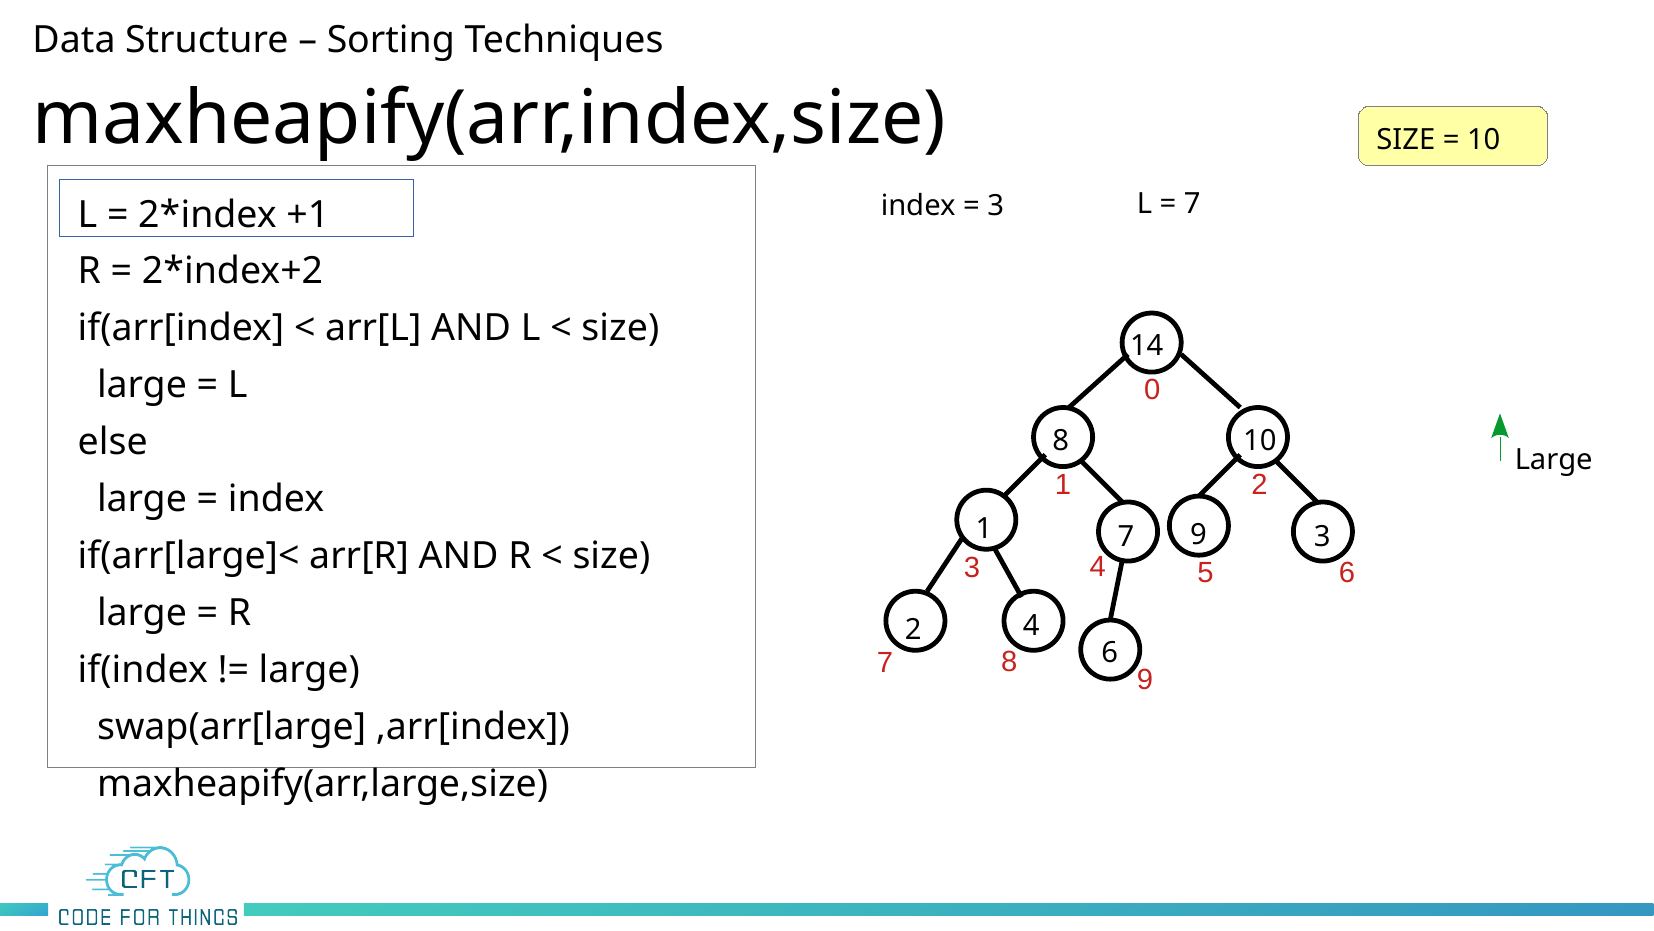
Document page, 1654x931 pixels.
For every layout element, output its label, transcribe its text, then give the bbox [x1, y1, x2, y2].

text_box [1049, 407, 1077, 411]
text_box [1033, 423, 1037, 451]
text_box 2 [890, 601, 939, 651]
text_box 9 [1122, 655, 1168, 704]
text_box 7 [862, 638, 909, 686]
text_box [956, 506, 960, 534]
text_box [1176, 496, 1221, 506]
text_box 6 [1086, 624, 1135, 674]
text_box 4 [1008, 597, 1057, 647]
text_box 1 [960, 500, 1010, 550]
text_box [885, 605, 890, 636]
text_box [1023, 591, 1052, 597]
text_box L = 7 [1086, 175, 1239, 225]
text_box [1306, 501, 1340, 507]
text_box [1121, 557, 1144, 562]
text_box 8 [986, 638, 1033, 686]
text_box [1135, 633, 1140, 666]
text_box 2 [1236, 460, 1283, 509]
text_box [1095, 620, 1126, 624]
picture [59, 846, 237, 925]
text_box [893, 591, 938, 601]
text_box 8 [1037, 411, 1105, 461]
text_box [172, 733, 182, 737]
text_box [1010, 502, 1016, 538]
text_box [1003, 605, 1008, 636]
text_box 4 [1074, 542, 1121, 591]
text_box [1293, 514, 1299, 549]
text_box 7 [1102, 507, 1151, 557]
text_box [1080, 632, 1086, 667]
text_box index = 3 [830, 177, 1075, 227]
text_box [964, 490, 1009, 500]
text_box [315, 733, 325, 737]
text_box 10 [1228, 411, 1296, 461]
text_box [939, 602, 946, 639]
text_box [1224, 510, 1229, 542]
text_box [1057, 602, 1064, 639]
text_box [1136, 312, 1167, 317]
title Data Structure – Sorting Techniques maxheapify(arr,index,size) [32, 12, 1184, 166]
text_box [1348, 515, 1353, 548]
text_box SIZE = 10 [1361, 110, 1542, 160]
text_box [1093, 674, 1127, 680]
text_box 3 [949, 543, 955, 552]
text_box [489, 733, 499, 737]
text_box [1098, 517, 1102, 542]
text_box [1151, 512, 1158, 551]
text_box Large [1464, 431, 1622, 481]
text_box 9 [1175, 506, 1224, 556]
text_box [47, 166, 756, 768]
text_box 5 [1182, 548, 1229, 597]
text_box L = 2*index +1 R = 2*index+2 if(arr[index] < arr[L] AND L < size) large = L else large = index if(arr[large]< arr[R] AND R < size) large = R if(index != large) swap(arr[large] ,arr[index]) maxheapify(arr,large,size) [53, 179, 756, 733]
text_box [1111, 501, 1145, 507]
text_box 0 [1129, 365, 1176, 414]
text_box 1 [1039, 460, 1086, 509]
text_box [1307, 557, 1324, 562]
text_box [1033, 647, 1048, 651]
text_box 3 [949, 543, 996, 592]
text_box [1169, 508, 1175, 543]
text_box [1358, 106, 1548, 166]
text_box 14 [1107, 317, 1184, 367]
text_box 3 [1299, 507, 1348, 557]
text_box 6 [1324, 548, 1371, 597]
text_box [1244, 407, 1272, 411]
